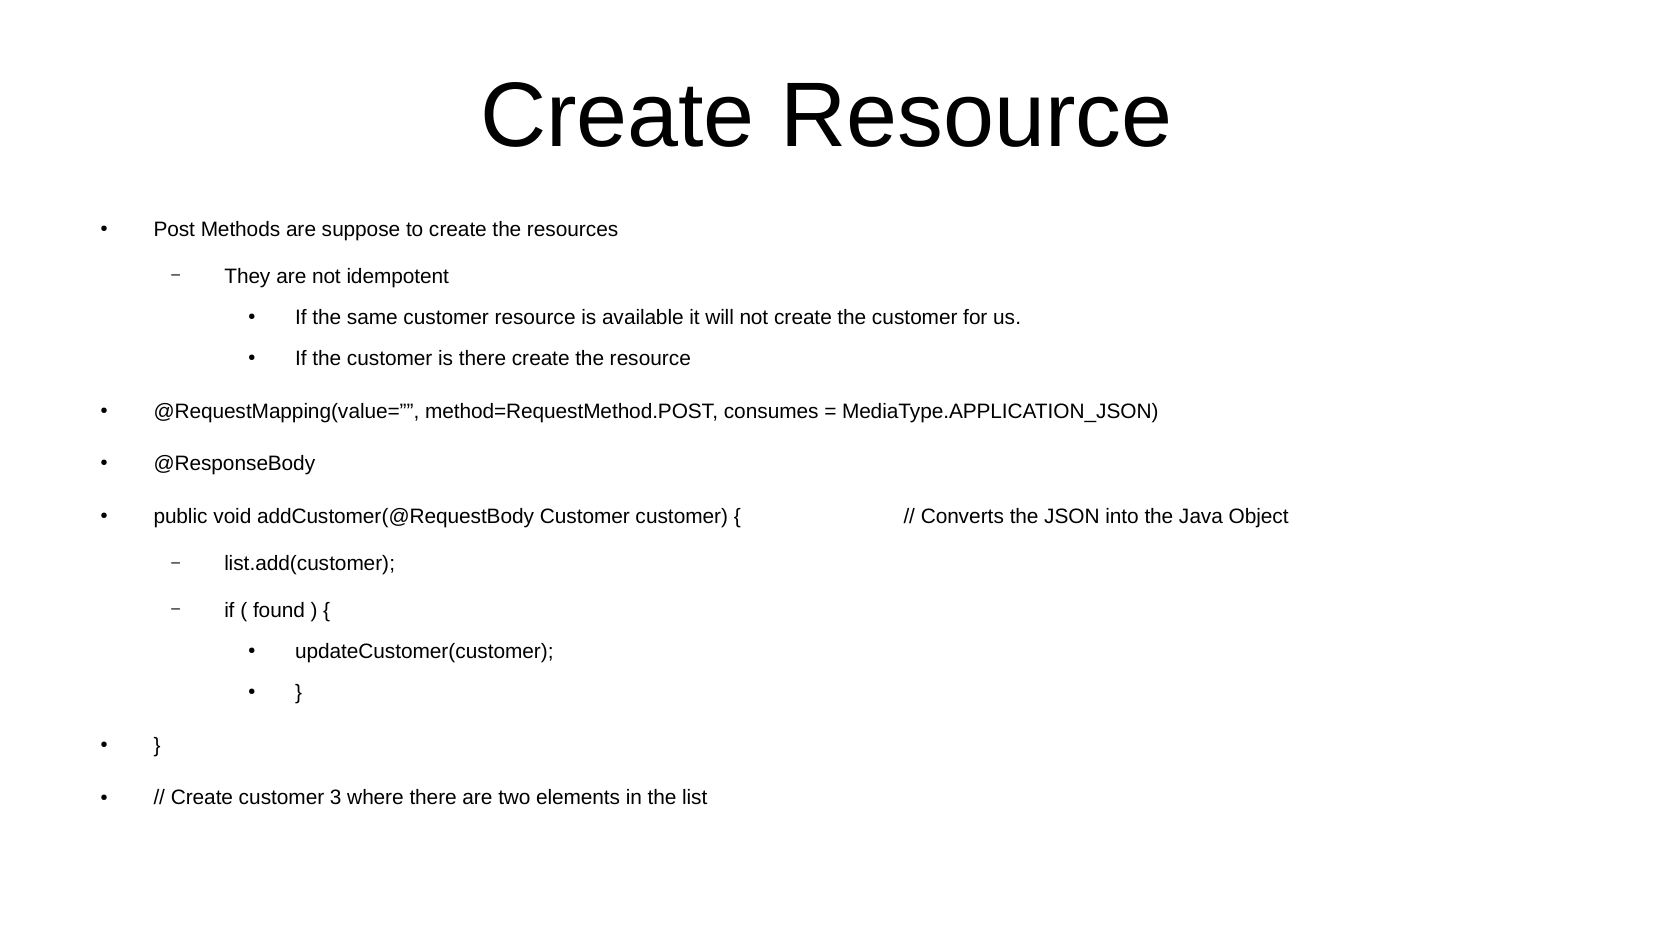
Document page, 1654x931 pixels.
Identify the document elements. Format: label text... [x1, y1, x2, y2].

title Create Resource [82, 37, 1571, 193]
list Post Methods are suppose to create the resources They are not idempotent If the same customer resource is available it will not create the customer for us. If the customer is there create the resource @RequestMapping(value=””, method=RequestMethod.POST, consumes = MediaType.APPLICATION_JSON) @ResponseBody public void addCustomer(@RequestBody Customer customer) { // Converts the JSON into the Java Object list.add(customer); if ( found ) { updateCustomer(customer); } } // Create customer 3 where there are two elements in the list [82, 217, 1651, 916]
